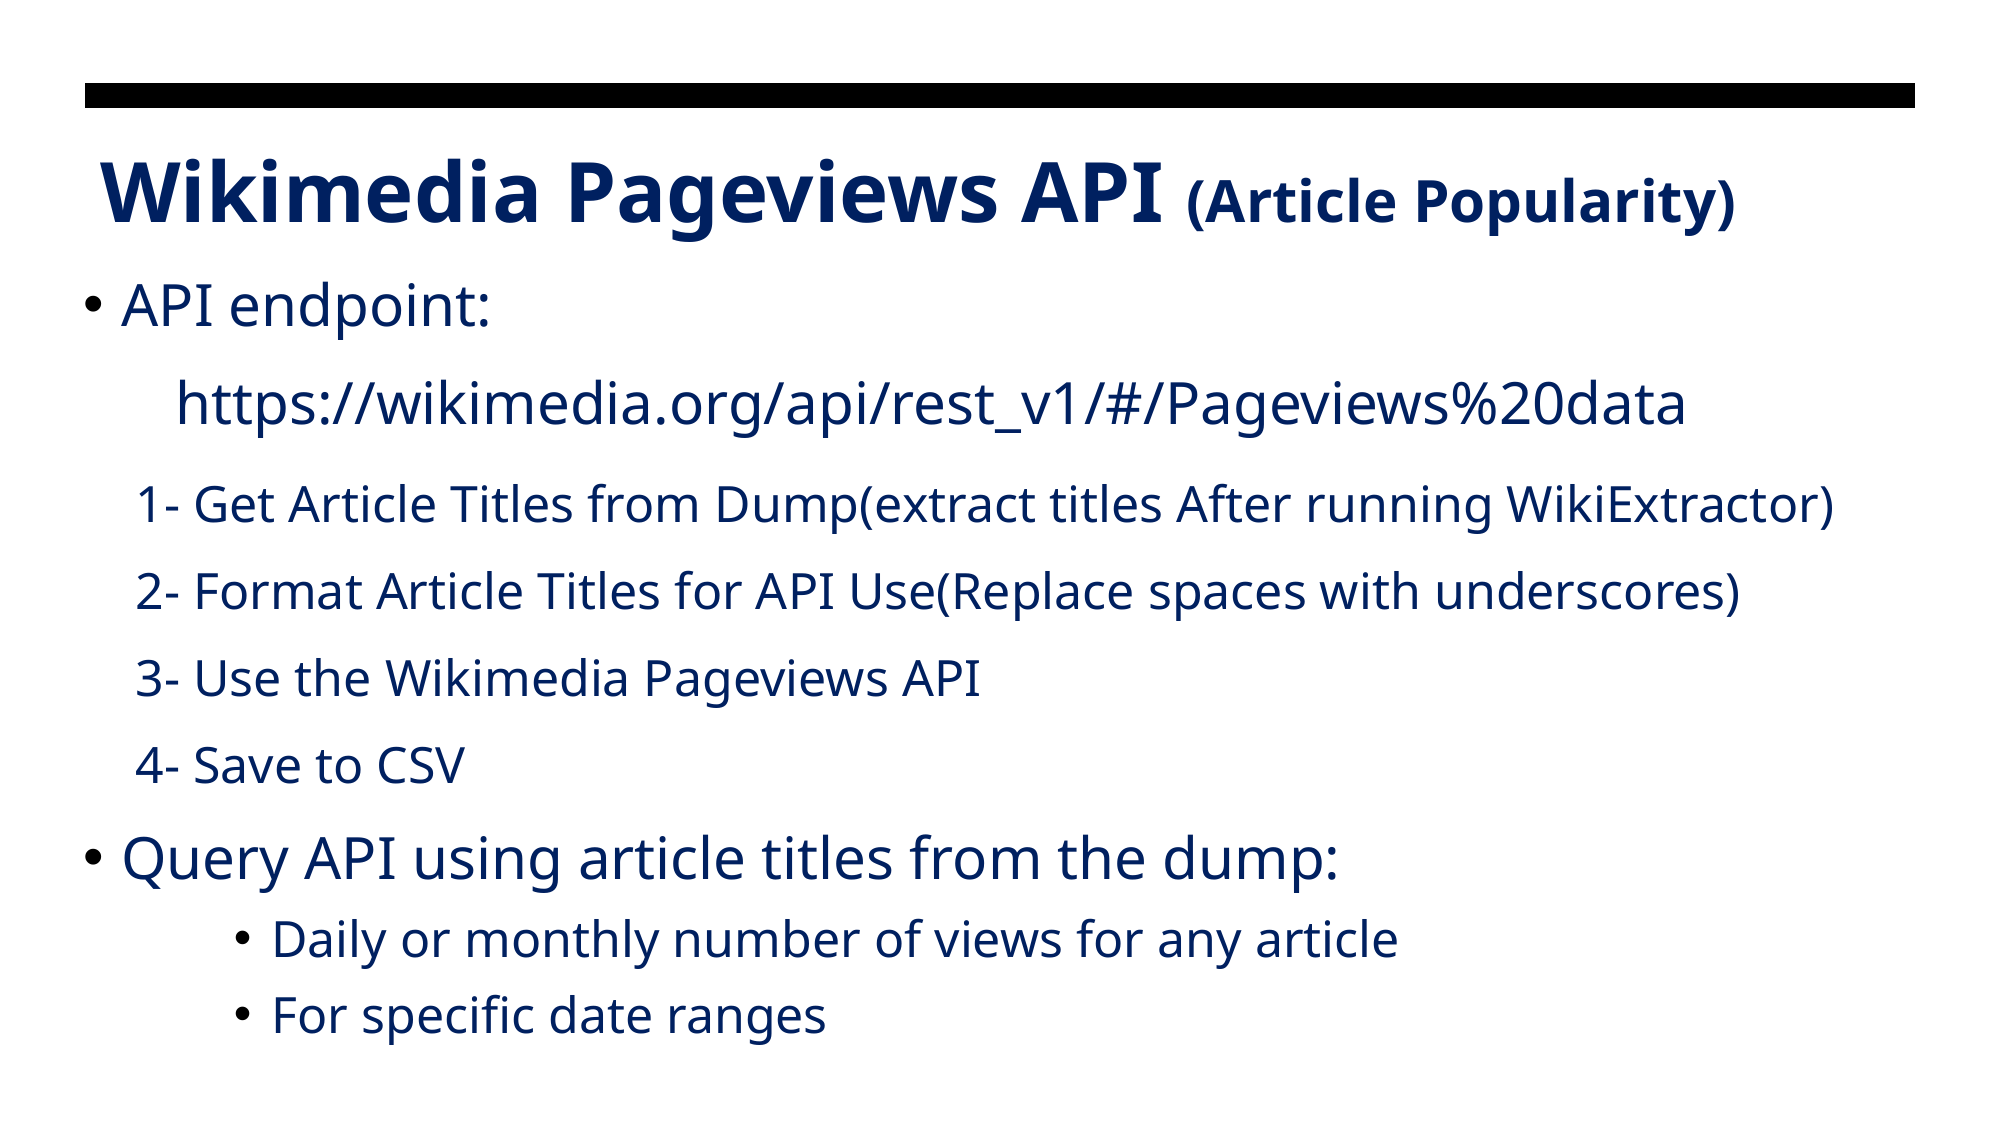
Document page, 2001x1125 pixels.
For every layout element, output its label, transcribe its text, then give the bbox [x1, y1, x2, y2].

list API endpoint: https://wikimedia.org/api/rest_v1/#/Pageviews%20data 1- Get Article Titles from Dump(extract titles After running WikiExtractor) 2- Format Article Titles for API Use(Replace spaces with underscores) 3- Use the Wikimedia Pageviews API 4- Save to CSV Query API using article titles from the dump: Daily or monthly number of views for any article For specific date ranges [68, 253, 1899, 1059]
title Wikimedia Pageviews API (Article Popularity) [85, 131, 1916, 262]
